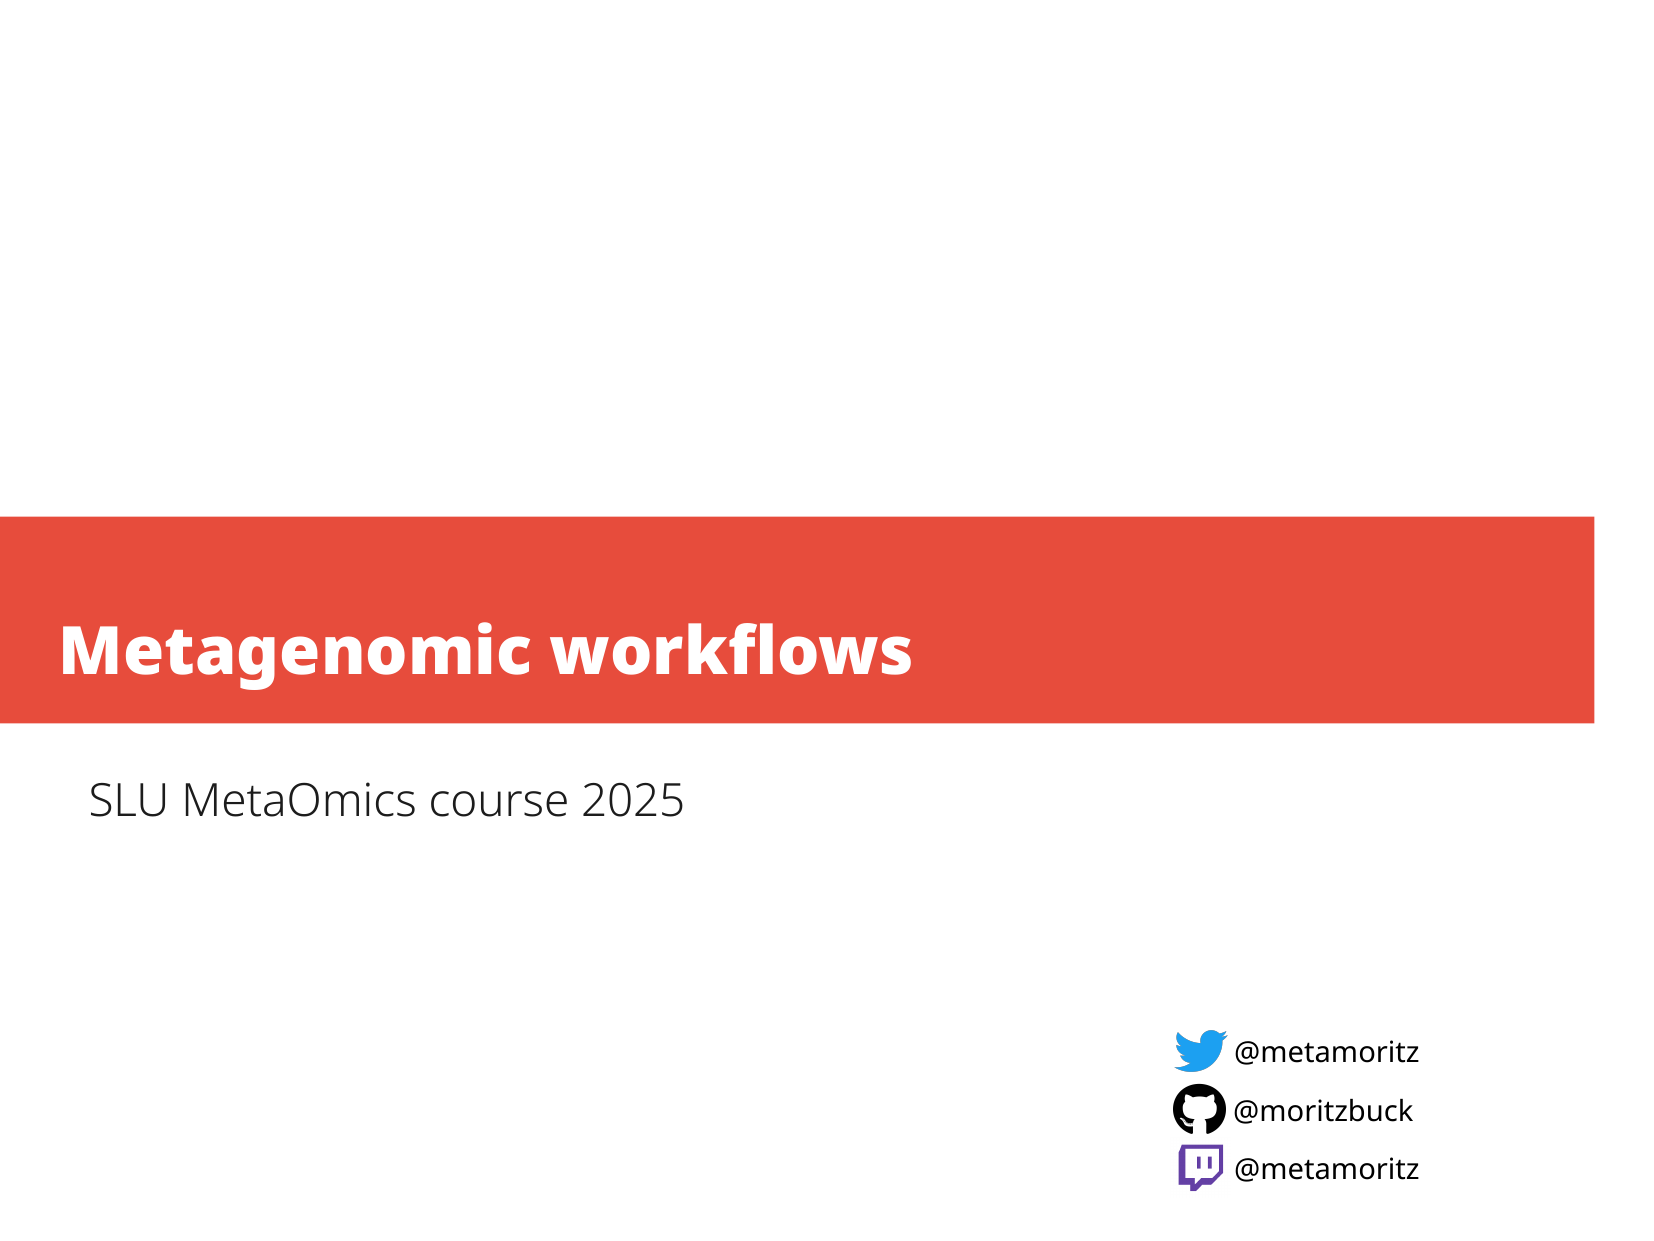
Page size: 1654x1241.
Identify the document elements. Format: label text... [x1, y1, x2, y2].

subtitle SLU MetaOmics course 2025 [88, 767, 1595, 1182]
text_box @metamoritz [1219, 1142, 1461, 1193]
picture [1170, 1137, 1231, 1198]
picture [1173, 1083, 1226, 1136]
title Metagenomic workflows [59, 546, 1595, 694]
picture [1174, 1030, 1219, 1072]
text_box @moritzbuck [1218, 1085, 1460, 1135]
text_box @metamoritz [1219, 1026, 1461, 1077]
